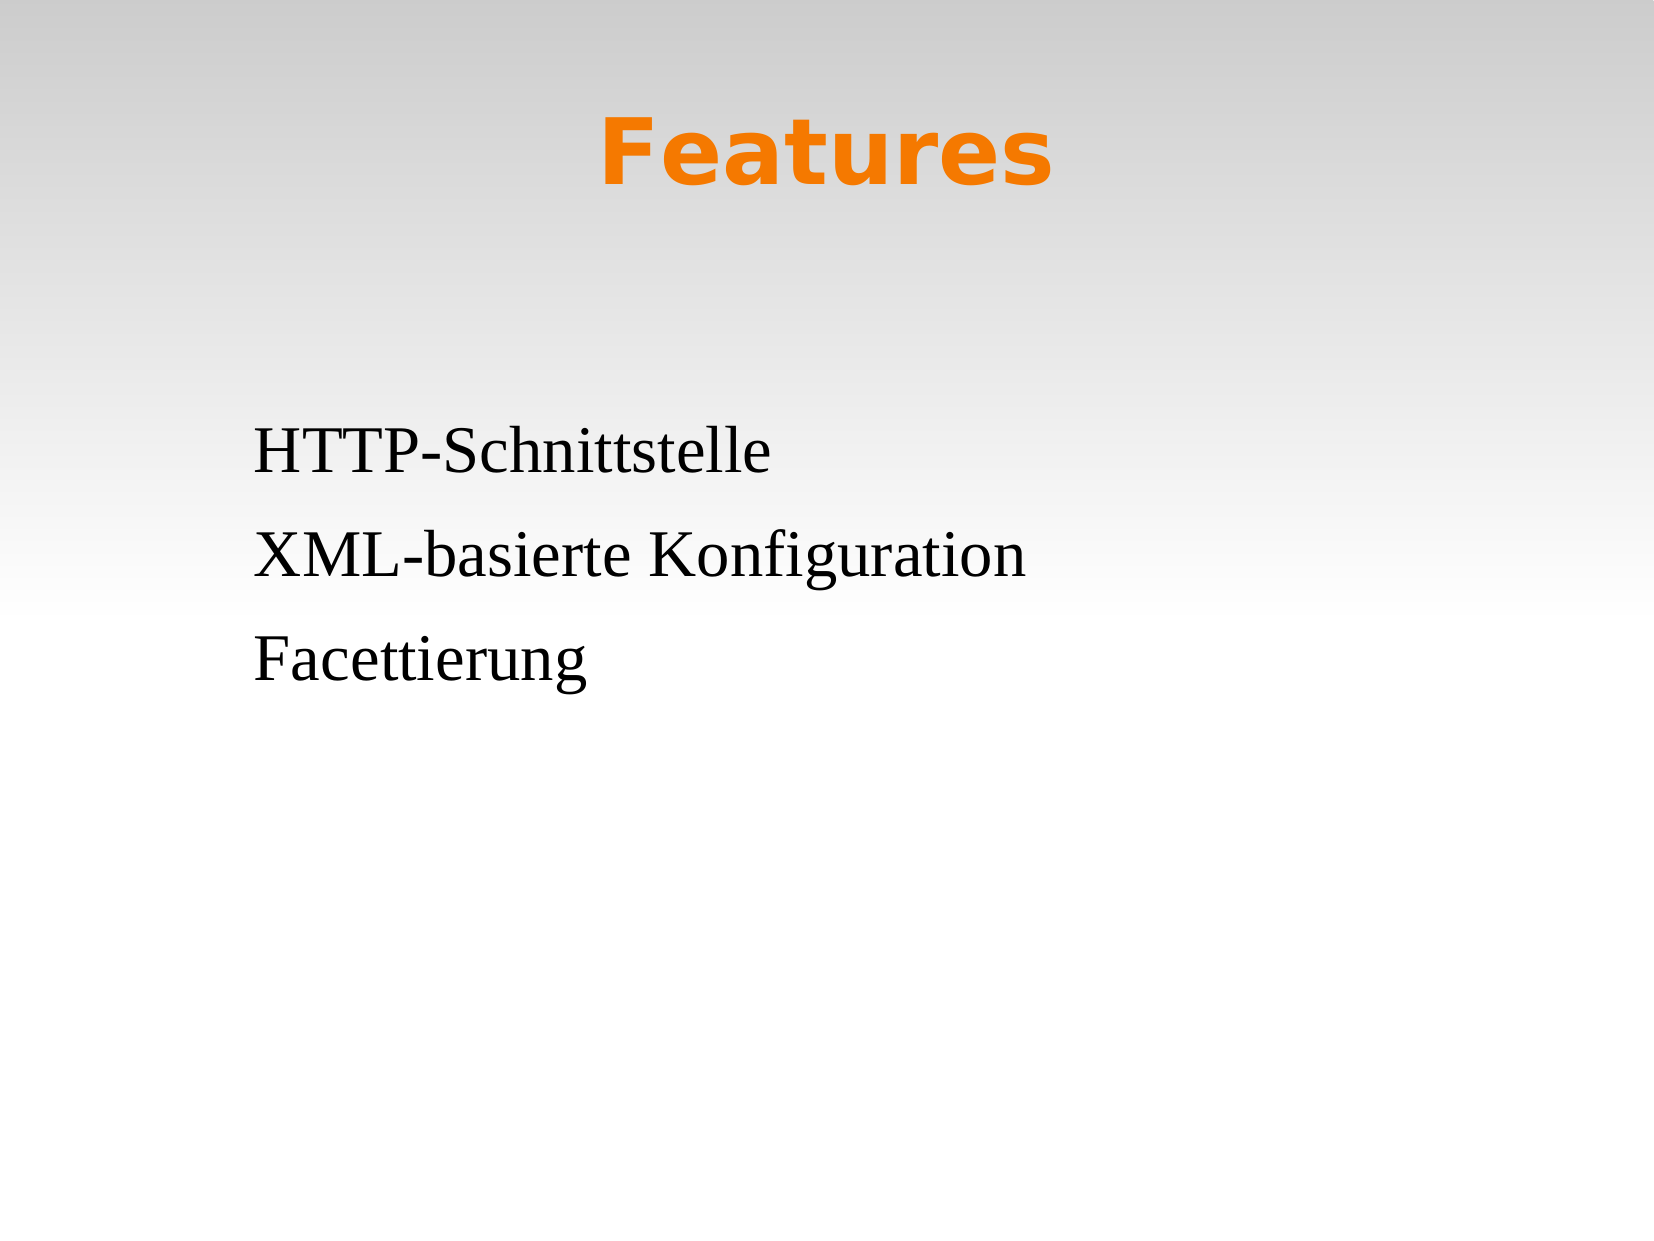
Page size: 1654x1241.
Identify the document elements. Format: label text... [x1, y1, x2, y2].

title Features [82, 49, 1571, 257]
list HTTP-Schnittstelle XML-basierte Konfiguration Facettierung [236, 413, 1571, 1094]
